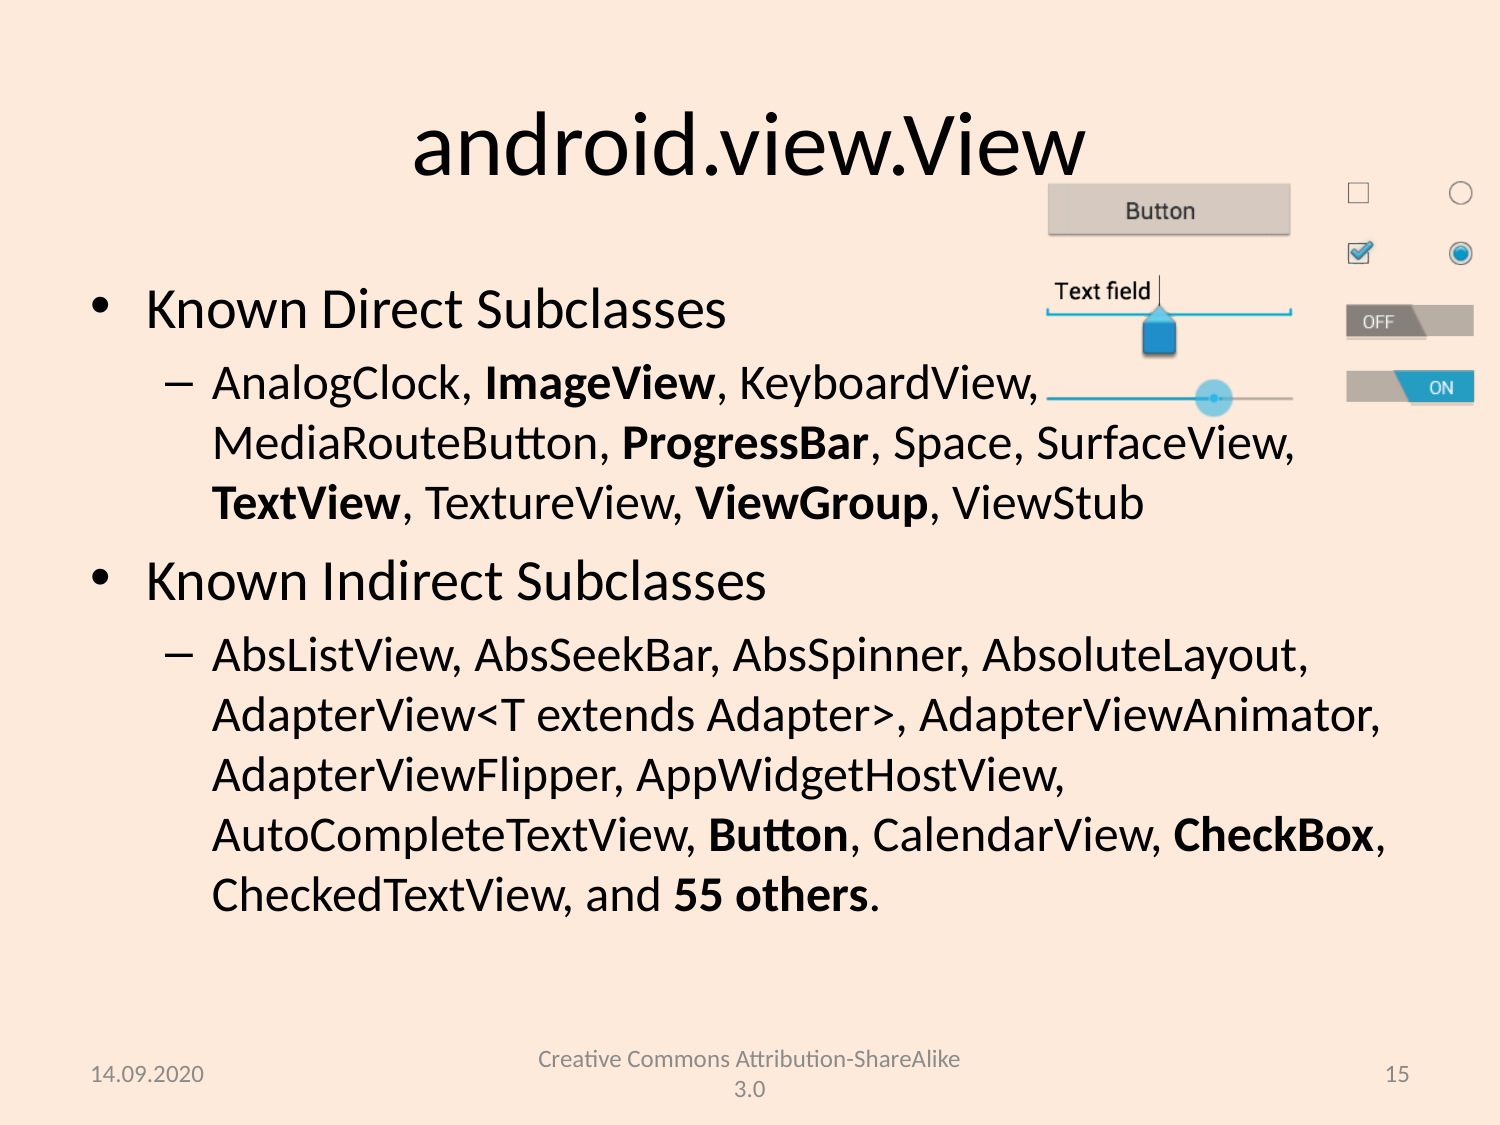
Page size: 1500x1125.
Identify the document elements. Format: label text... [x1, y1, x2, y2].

title android.view.View [75, 45, 1425, 233]
list Known Direct Subclasses AnalogClock, ImageView, KeyboardView, MediaRouteButton, ProgressBar, Space, SurfaceView, TextView, TextureView, ViewGroup, ViewStub Known Indirect Subclasses AbsListView, AbsSeekBar, AbsSpinner, AbsoluteLayout, AdapterView<T extends Adapter>, AdapterViewAnimator, AdapterViewFlipper, AppWidgetHostView, AutoCompleteTextView, Button, CalendarView, CheckBox, CheckedTextView, and 55 others. [75, 262, 1425, 1005]
footer Creative Commons Attribution-ShareAlike 3.0 [512, 1042, 988, 1103]
slide_number <number> [1074, 1042, 1425, 1103]
picture [1042, 172, 1482, 418]
